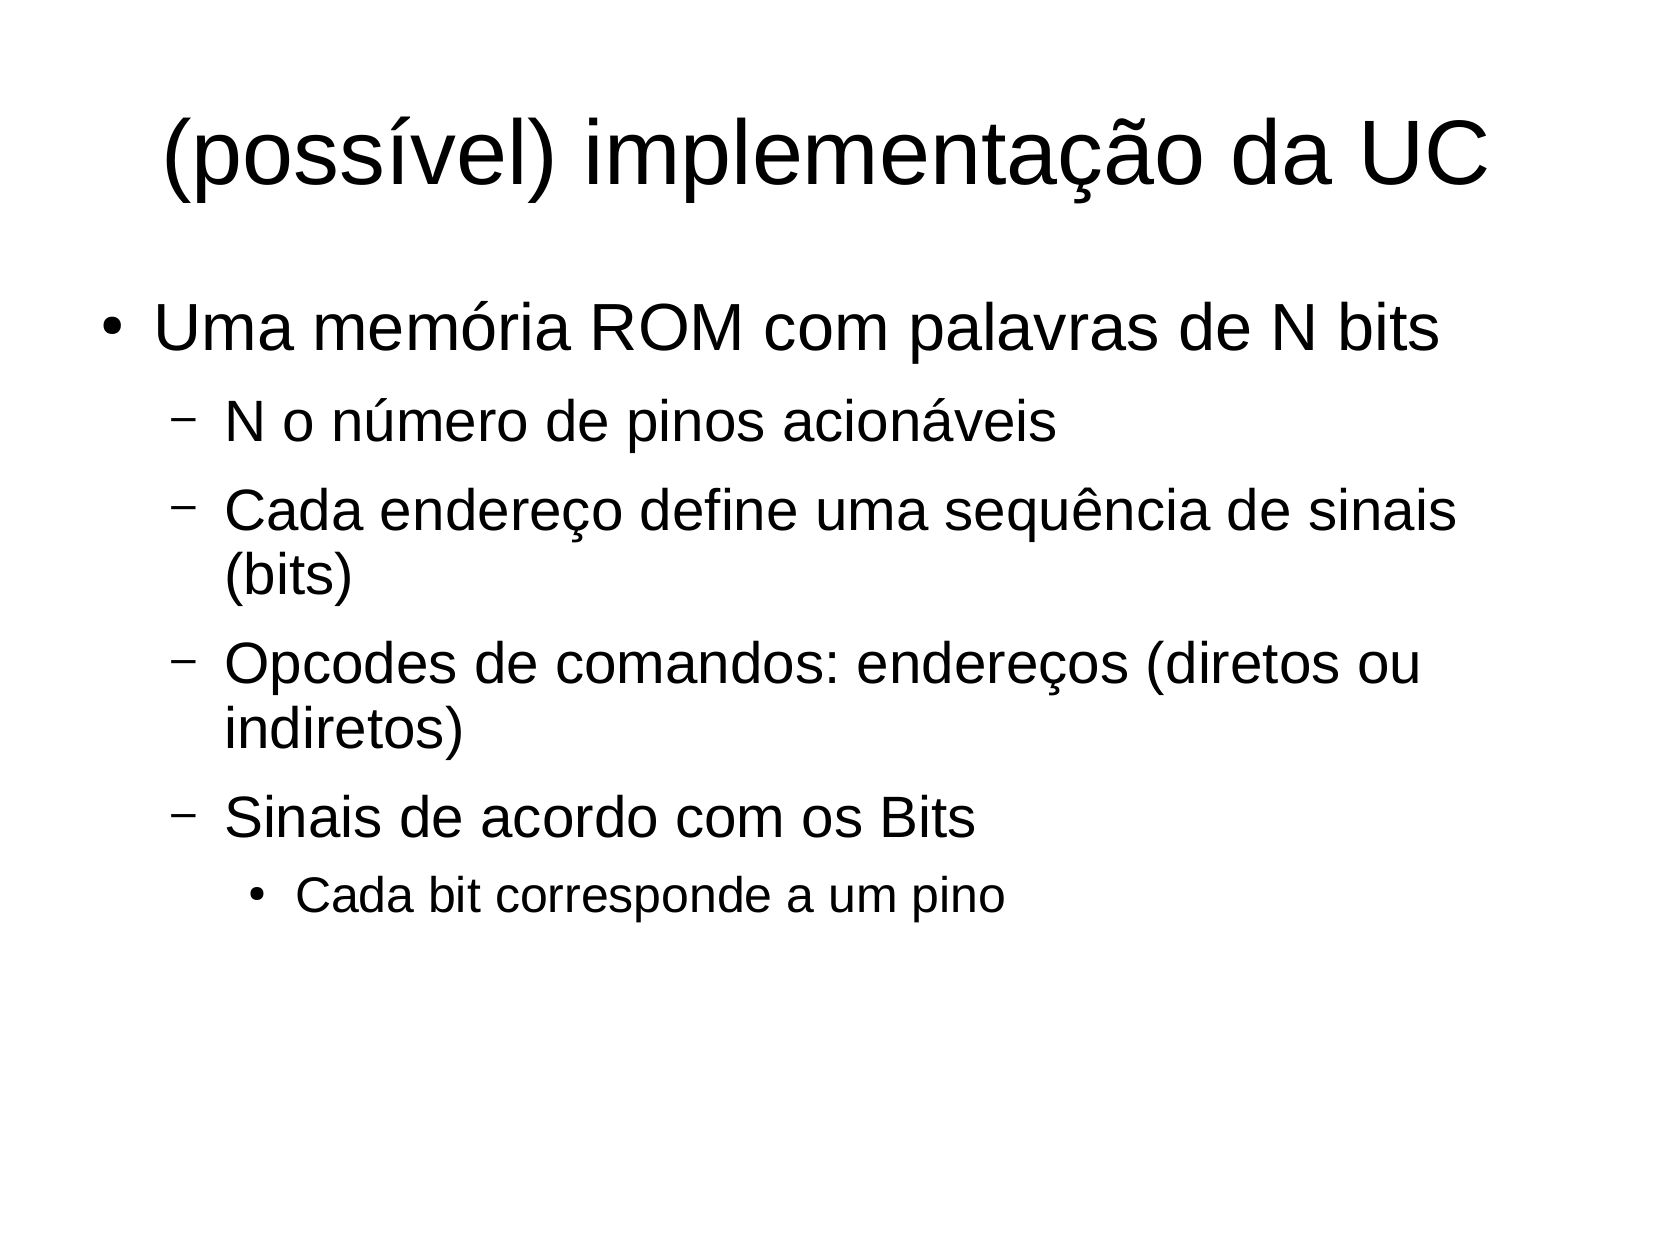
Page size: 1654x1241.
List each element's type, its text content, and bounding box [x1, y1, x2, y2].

list Uma memória ROM com palavras de N bits N o número de pinos acionáveis Cada endereço define uma sequência de sinais (bits) Opcodes de comandos: endereços (diretos ou indiretos) Sinais de acordo com os Bits Cada bit corresponde a um pino [82, 290, 1571, 1010]
title (possível) implementação da UC [82, 49, 1571, 257]
